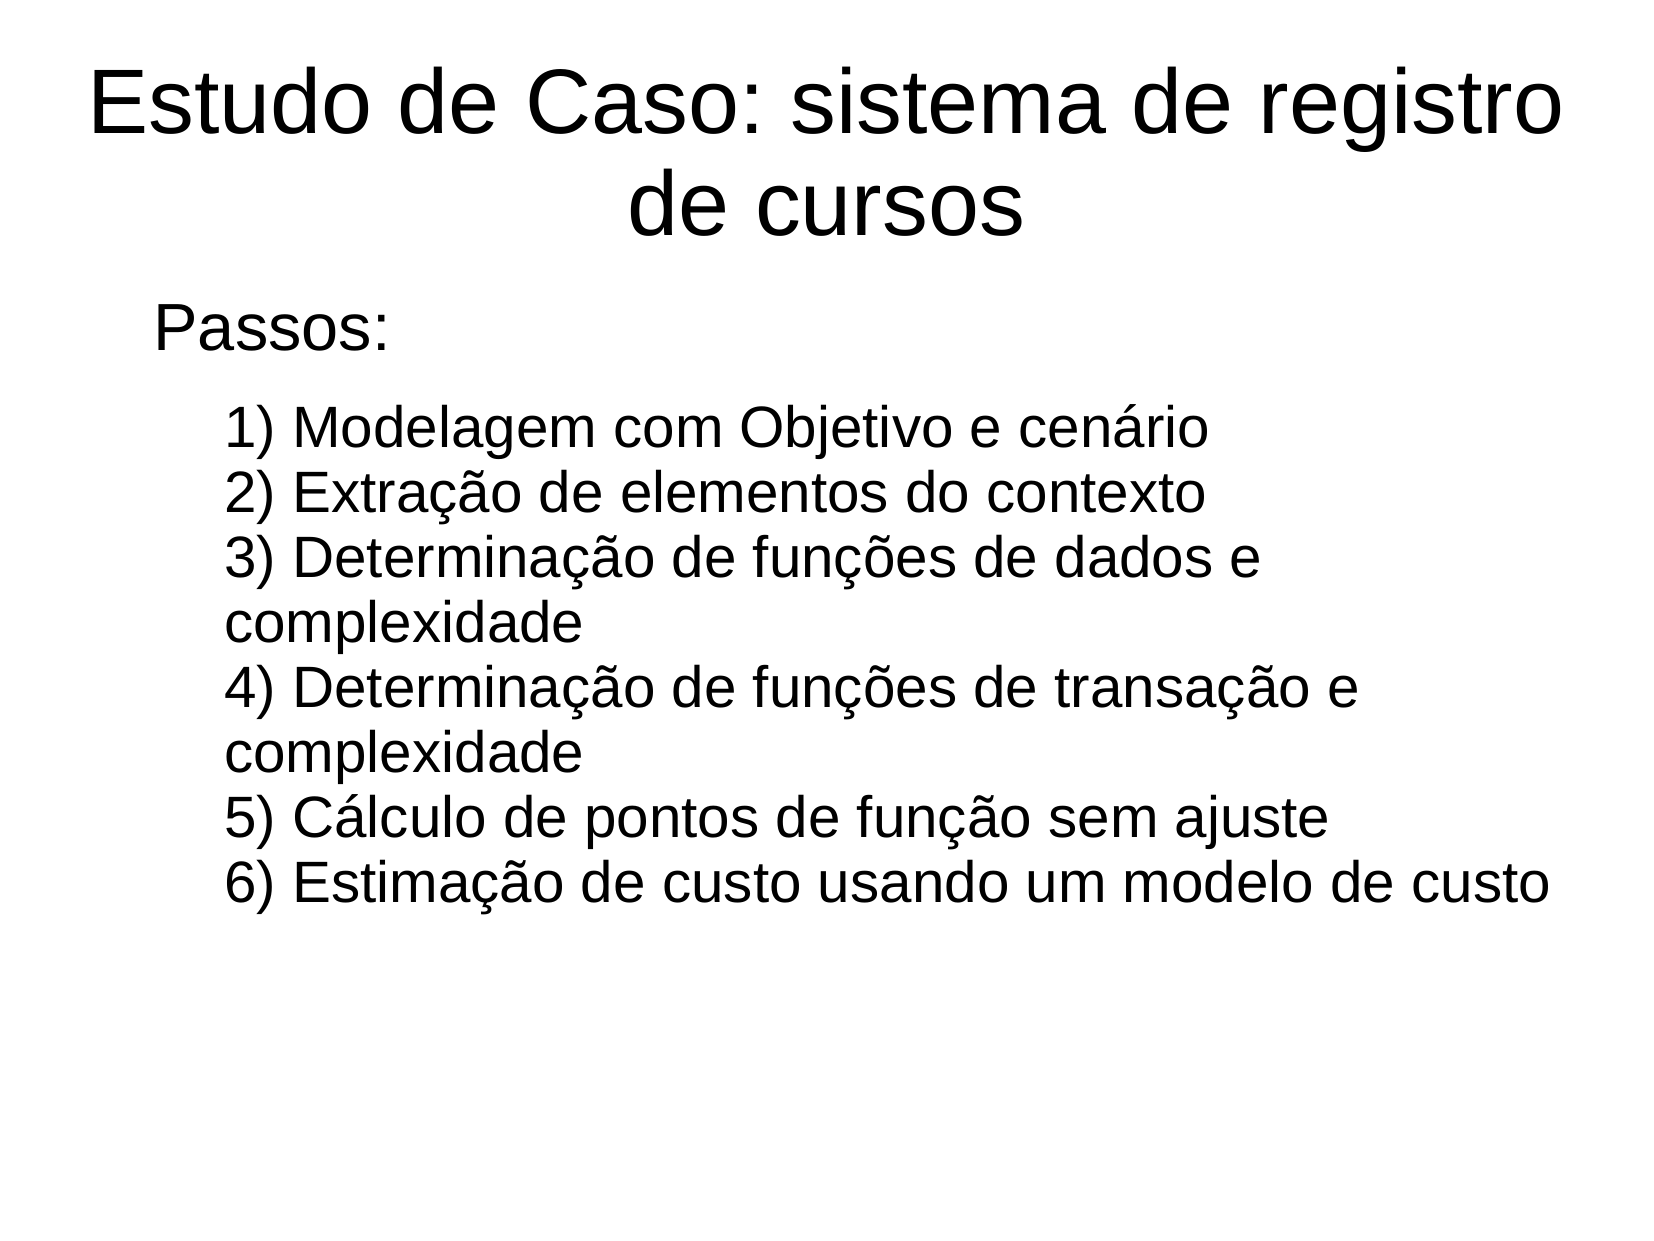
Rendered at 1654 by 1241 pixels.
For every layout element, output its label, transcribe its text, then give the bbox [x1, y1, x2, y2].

list Passos: 1) Modelagem com Objetivo e cenário 2) Extração de elementos do contexto 3) Determinação de funções de dados e complexidade 4) Determinação de funções de transação e complexidade 5) Cálculo de pontos de função sem ajuste 6) Estimação de custo usando um modelo de custo [82, 290, 1571, 1010]
title Estudo de Caso: sistema de registro de cursos [82, 49, 1571, 257]
